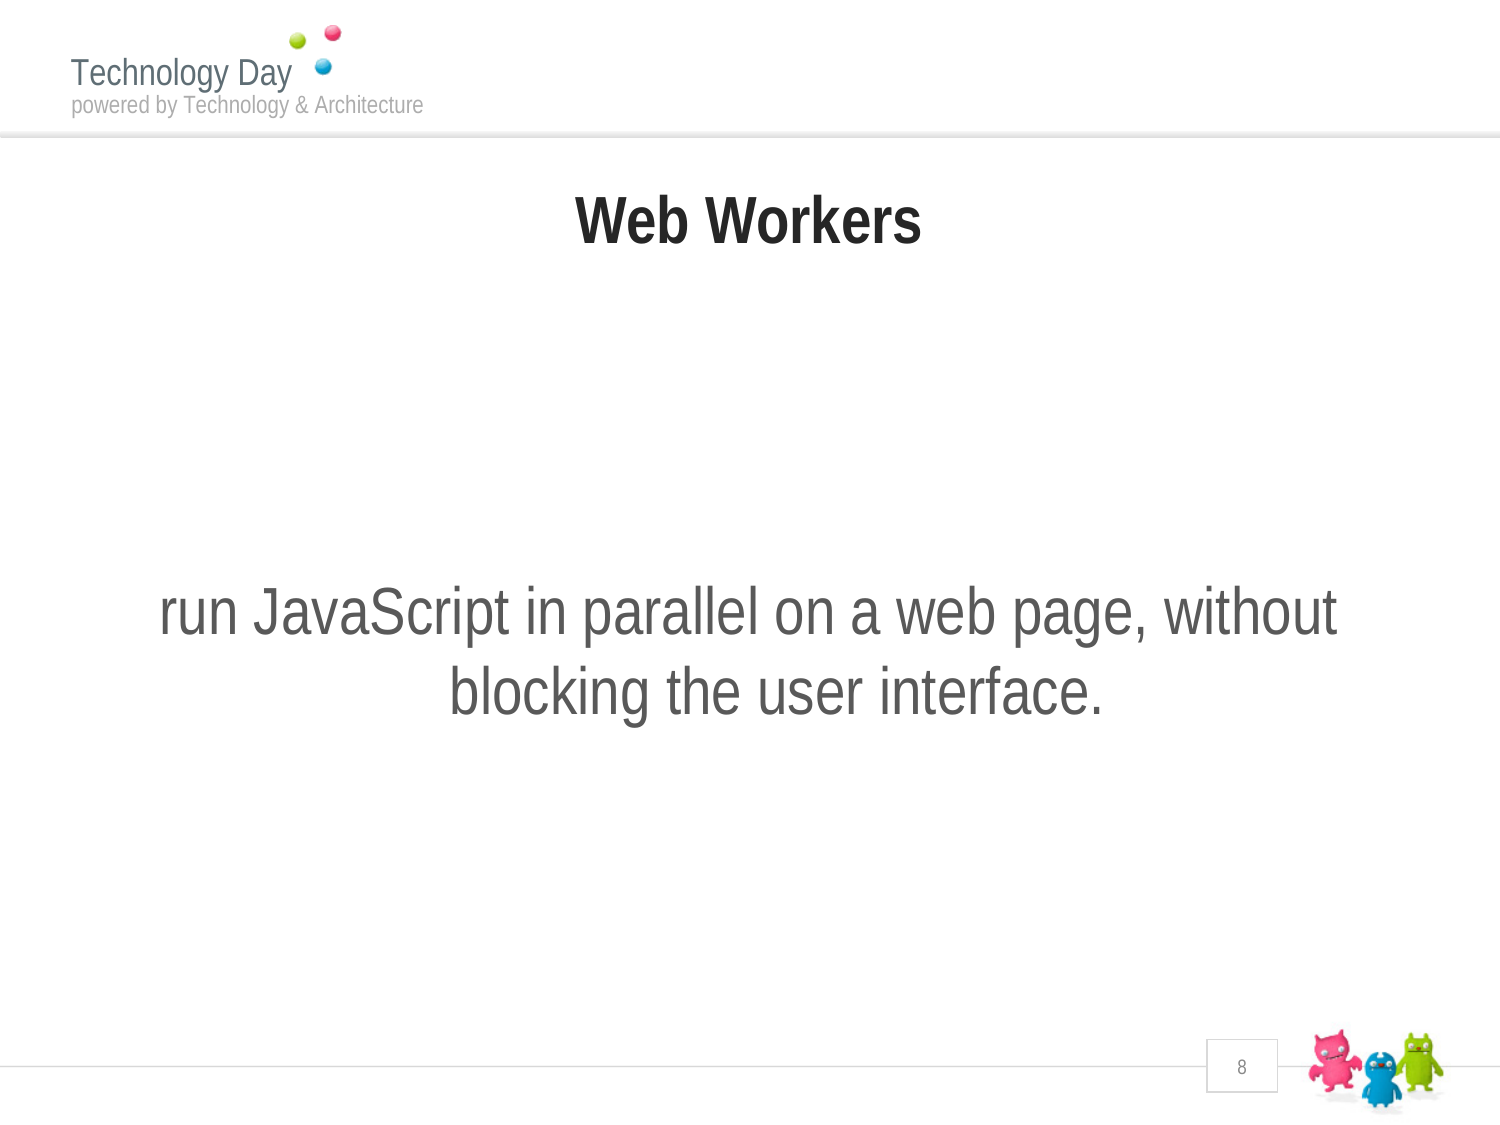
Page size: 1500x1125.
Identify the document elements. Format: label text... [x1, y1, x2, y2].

picture [0, 1012, 1500, 1125]
subtitle run JavaScript in parallel on a web page, without blocking the user interface. [74, 284, 1425, 1012]
text_box <number> [1206, 1039, 1278, 1093]
title Web Workers [74, 163, 1425, 270]
